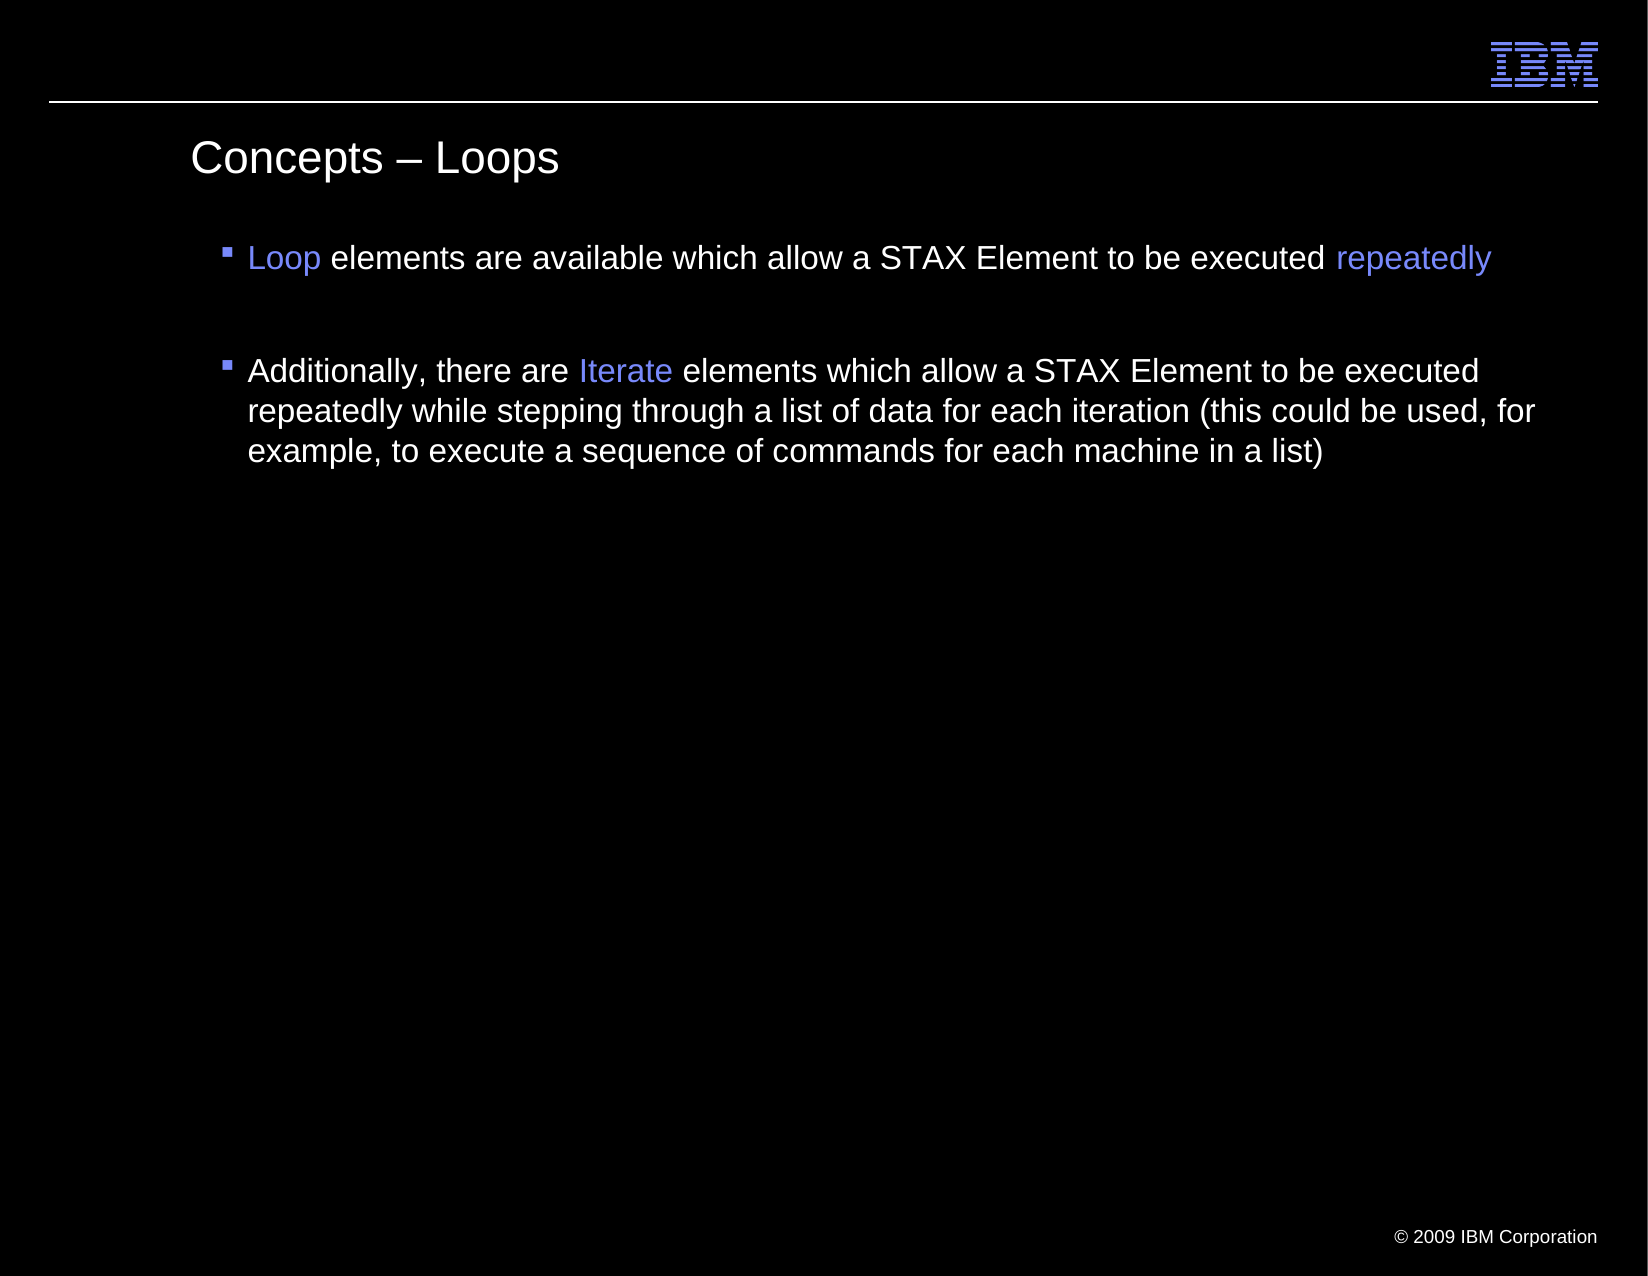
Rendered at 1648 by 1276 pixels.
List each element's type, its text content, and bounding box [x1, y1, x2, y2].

text_box Loop elements are available which allow a STAX Element to be executed repeatedly Additionally, there are Iterate elements which allow a STAX Element to be executed repeatedly while stepping through a list of data for each iteration (this could be used, for example, to execute a sequence of commands for each machine in a list) [219, 236, 1570, 470]
picture [1491, 42, 1598, 87]
title Concepts – Loops [173, 125, 1648, 219]
